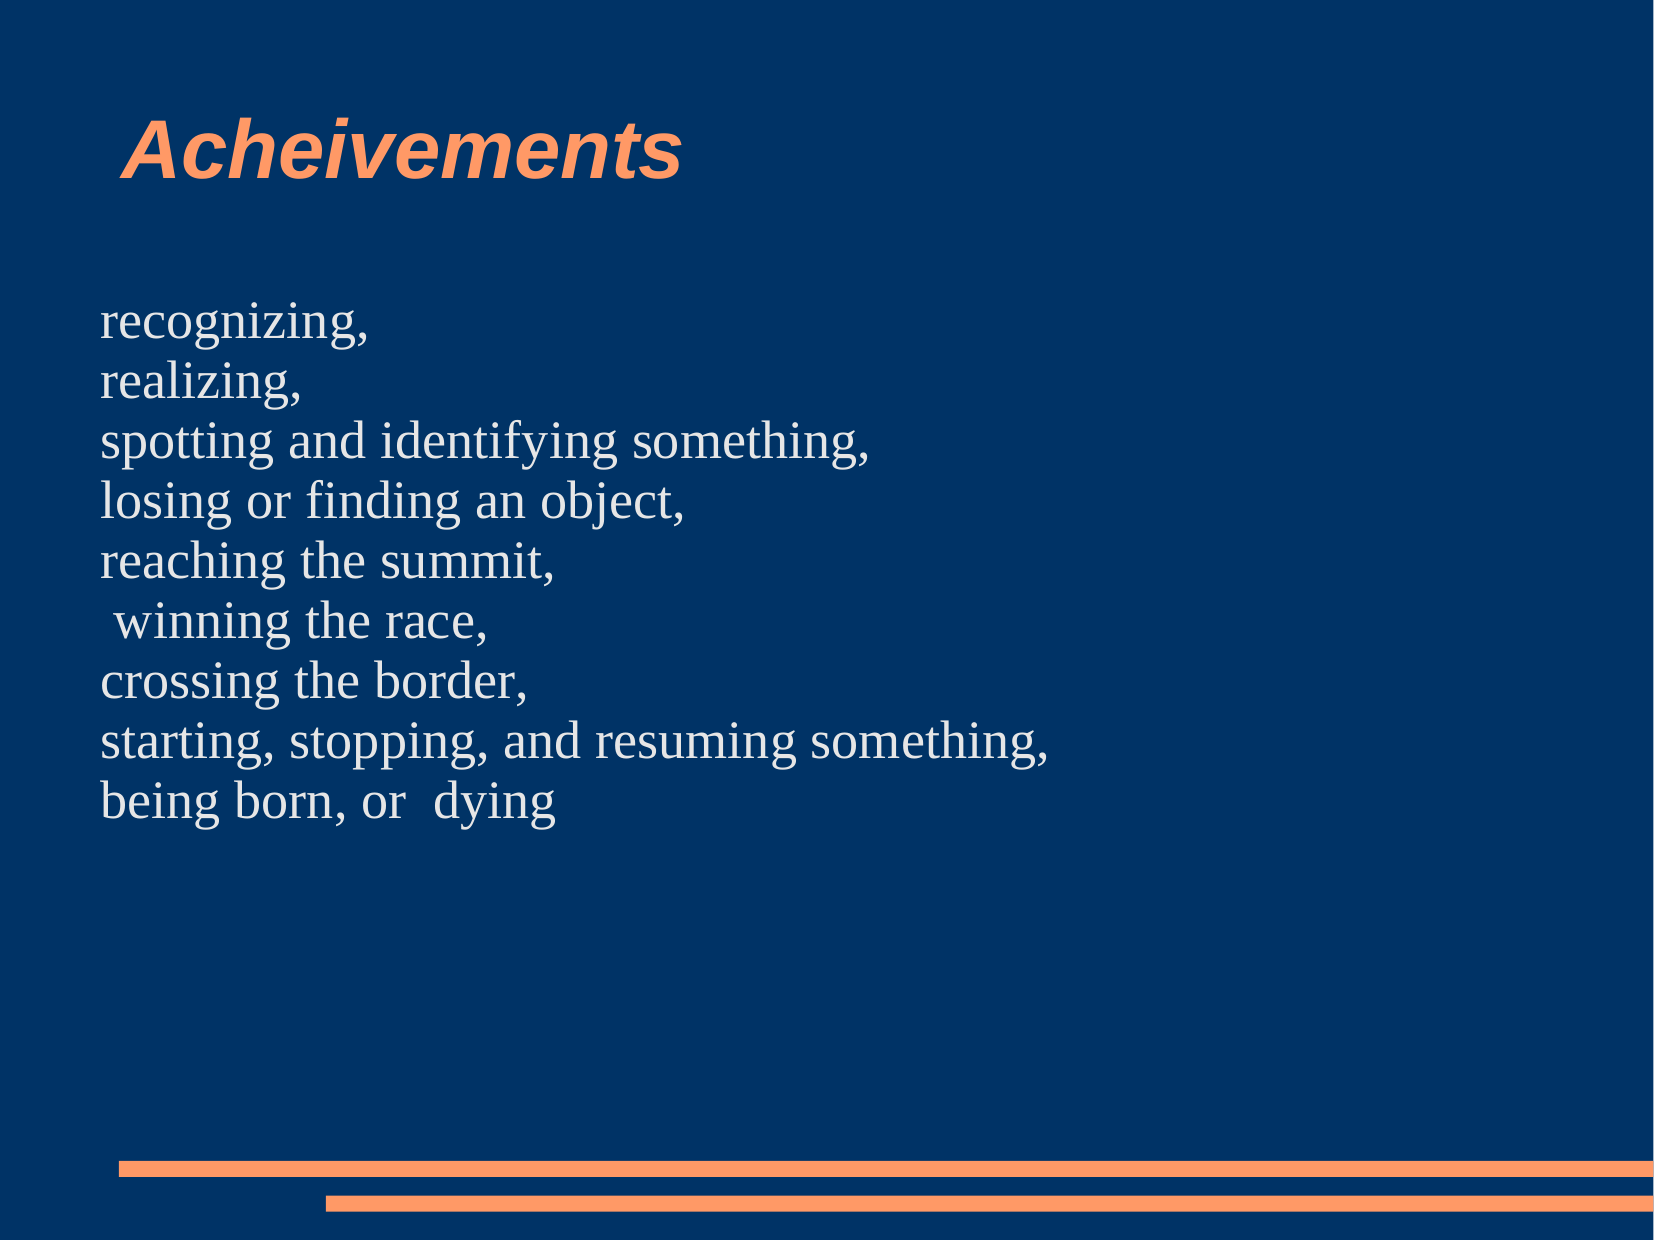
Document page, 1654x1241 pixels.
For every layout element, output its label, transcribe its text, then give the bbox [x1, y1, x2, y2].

title Acheivements [121, 46, 1534, 254]
list recognizing, realizing, spotting and identifying something, losing or finding an object, reaching the summit, winning the race, crossing the border, starting, stopping, and resuming something, being born, or dying [82, 290, 1571, 1094]
